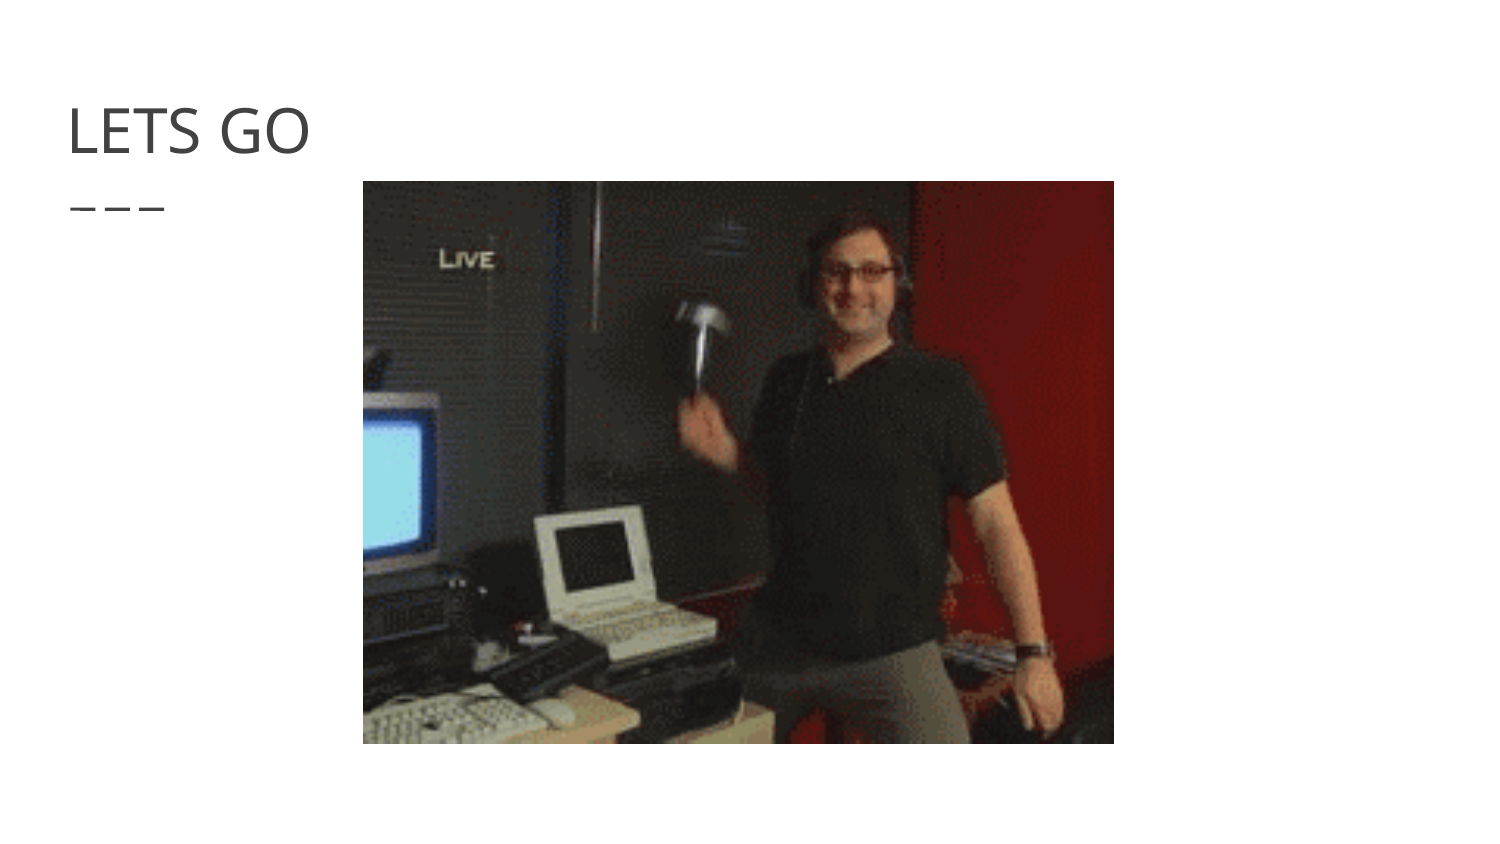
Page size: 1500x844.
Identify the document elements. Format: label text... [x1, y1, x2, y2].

title LETS GO [51, 61, 1449, 182]
picture [363, 181, 1114, 744]
